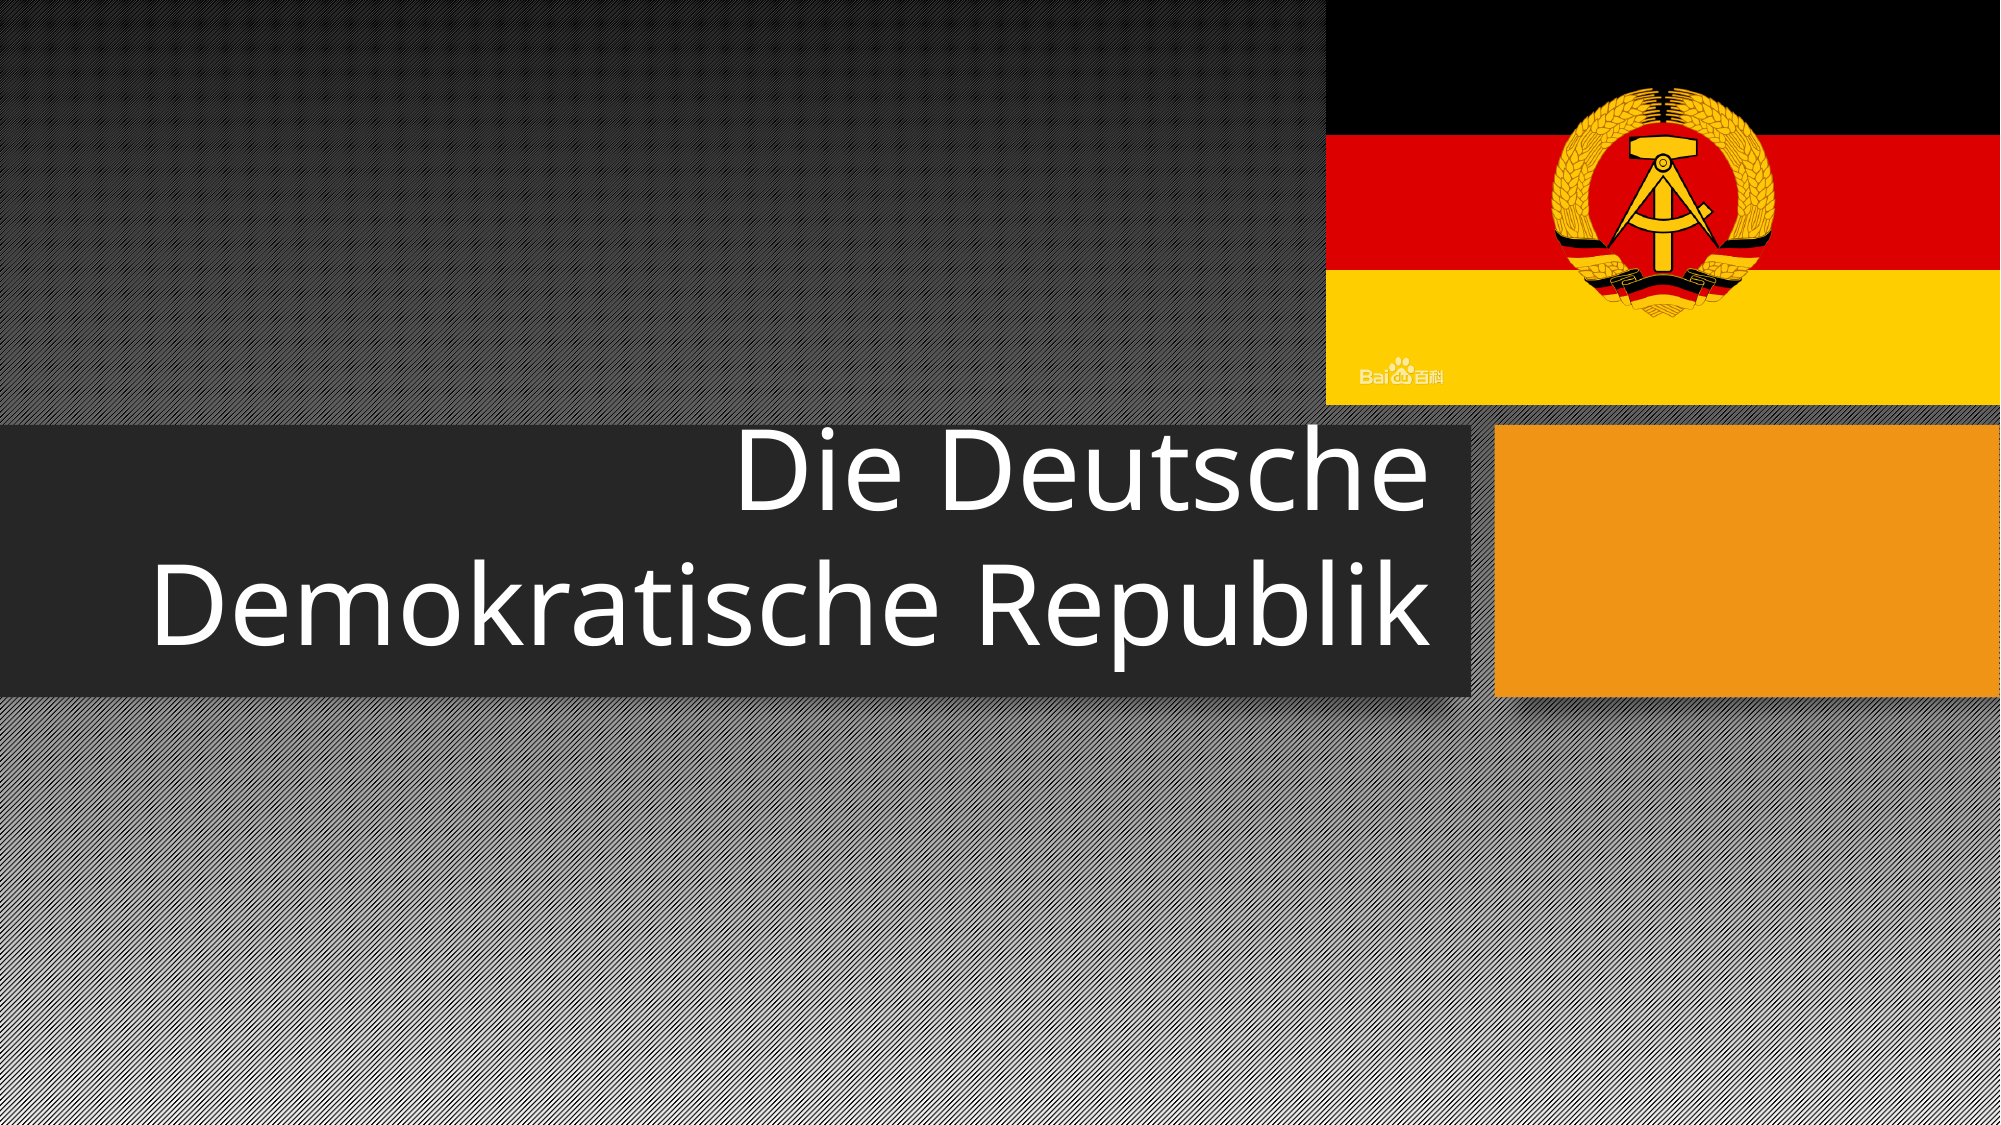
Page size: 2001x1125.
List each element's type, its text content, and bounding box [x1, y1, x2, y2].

title Die Deutsche Demokratische Republik [111, 449, 1448, 676]
picture [0, 0, 2000, 1125]
